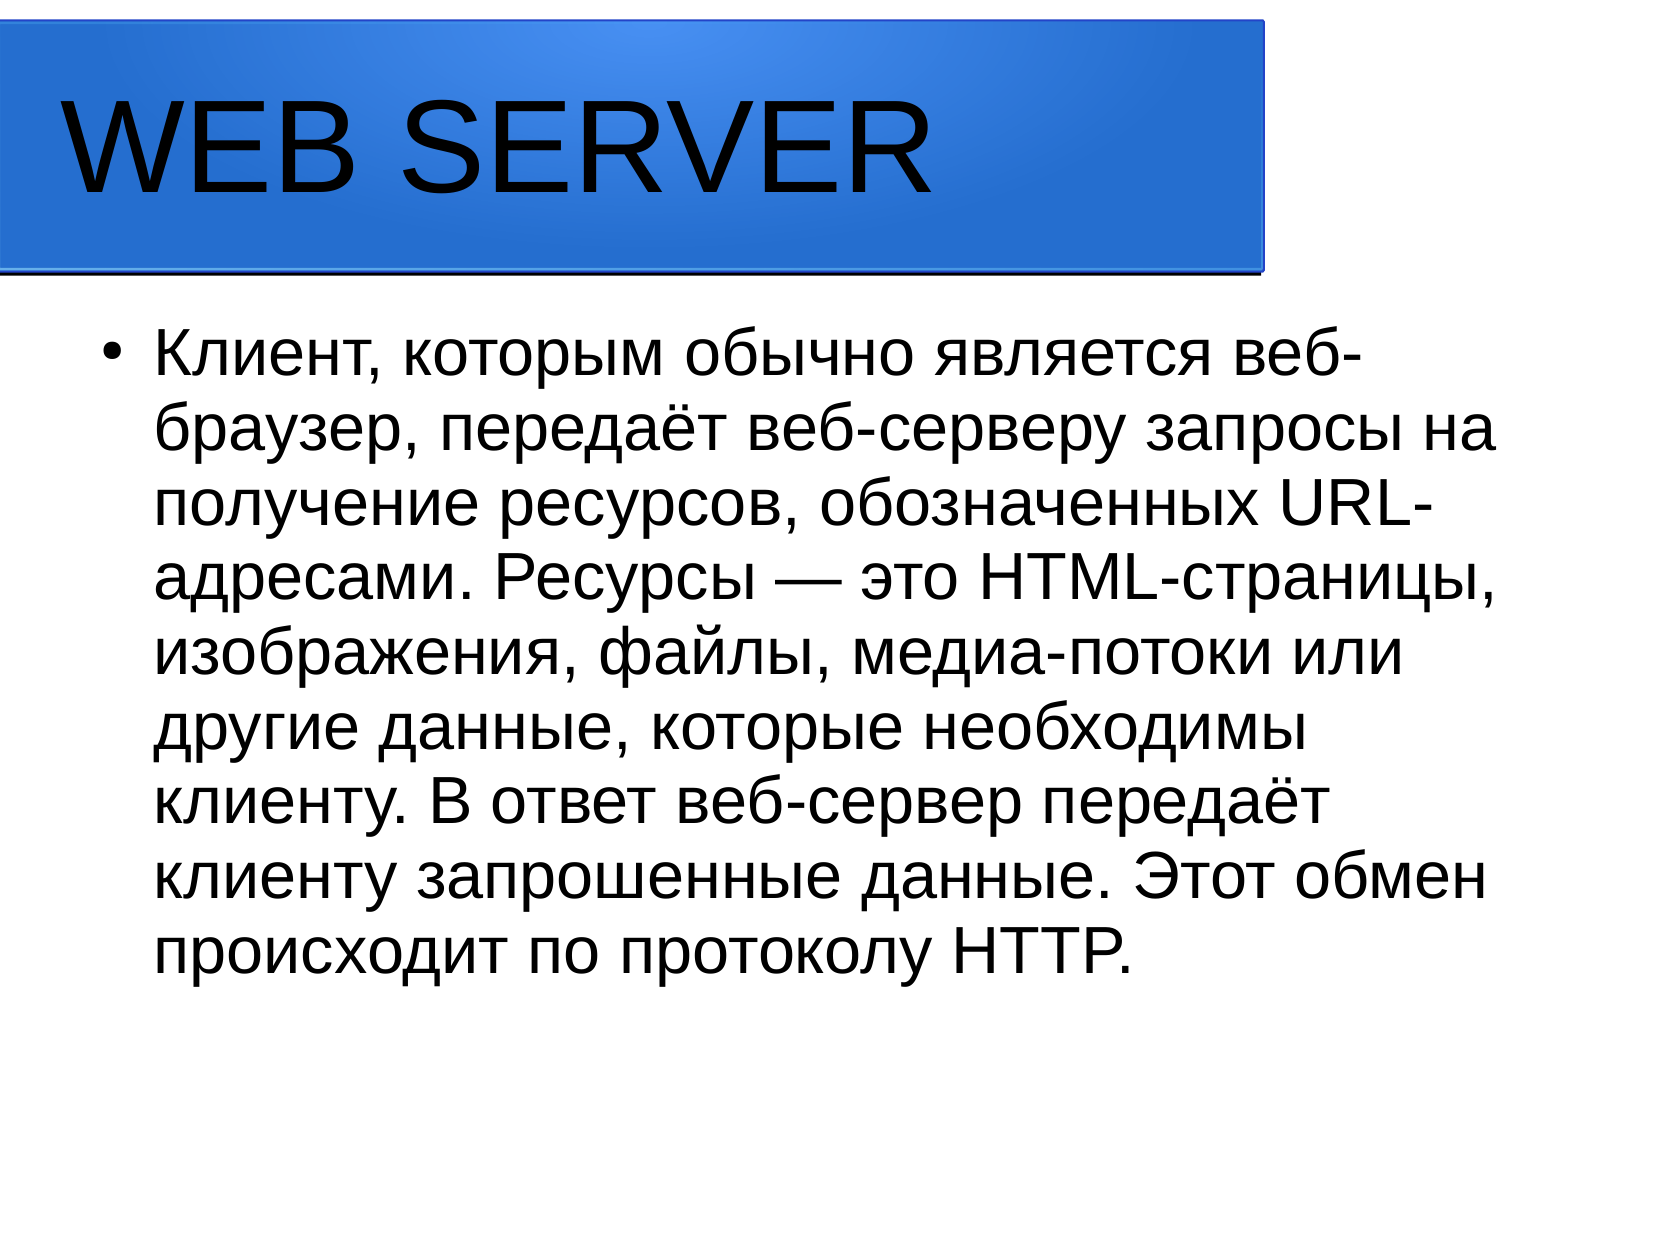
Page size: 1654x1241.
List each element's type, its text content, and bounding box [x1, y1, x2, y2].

list Клиент, которым обычно является веб-браузер, передаёт веб-серверу запросы на получение ресурсов, обозначенных URL-адресами. Ресурсы — это HTML-страницы, изображения, файлы, медиа-потоки или другие данные, которые необходимы клиенту. В ответ веб-сервер передаёт клиенту запрошенные данные. Этот обмен происходит по протоколу HTTP. [82, 315, 1571, 1171]
title WEB SERVER [60, 23, 1549, 271]
